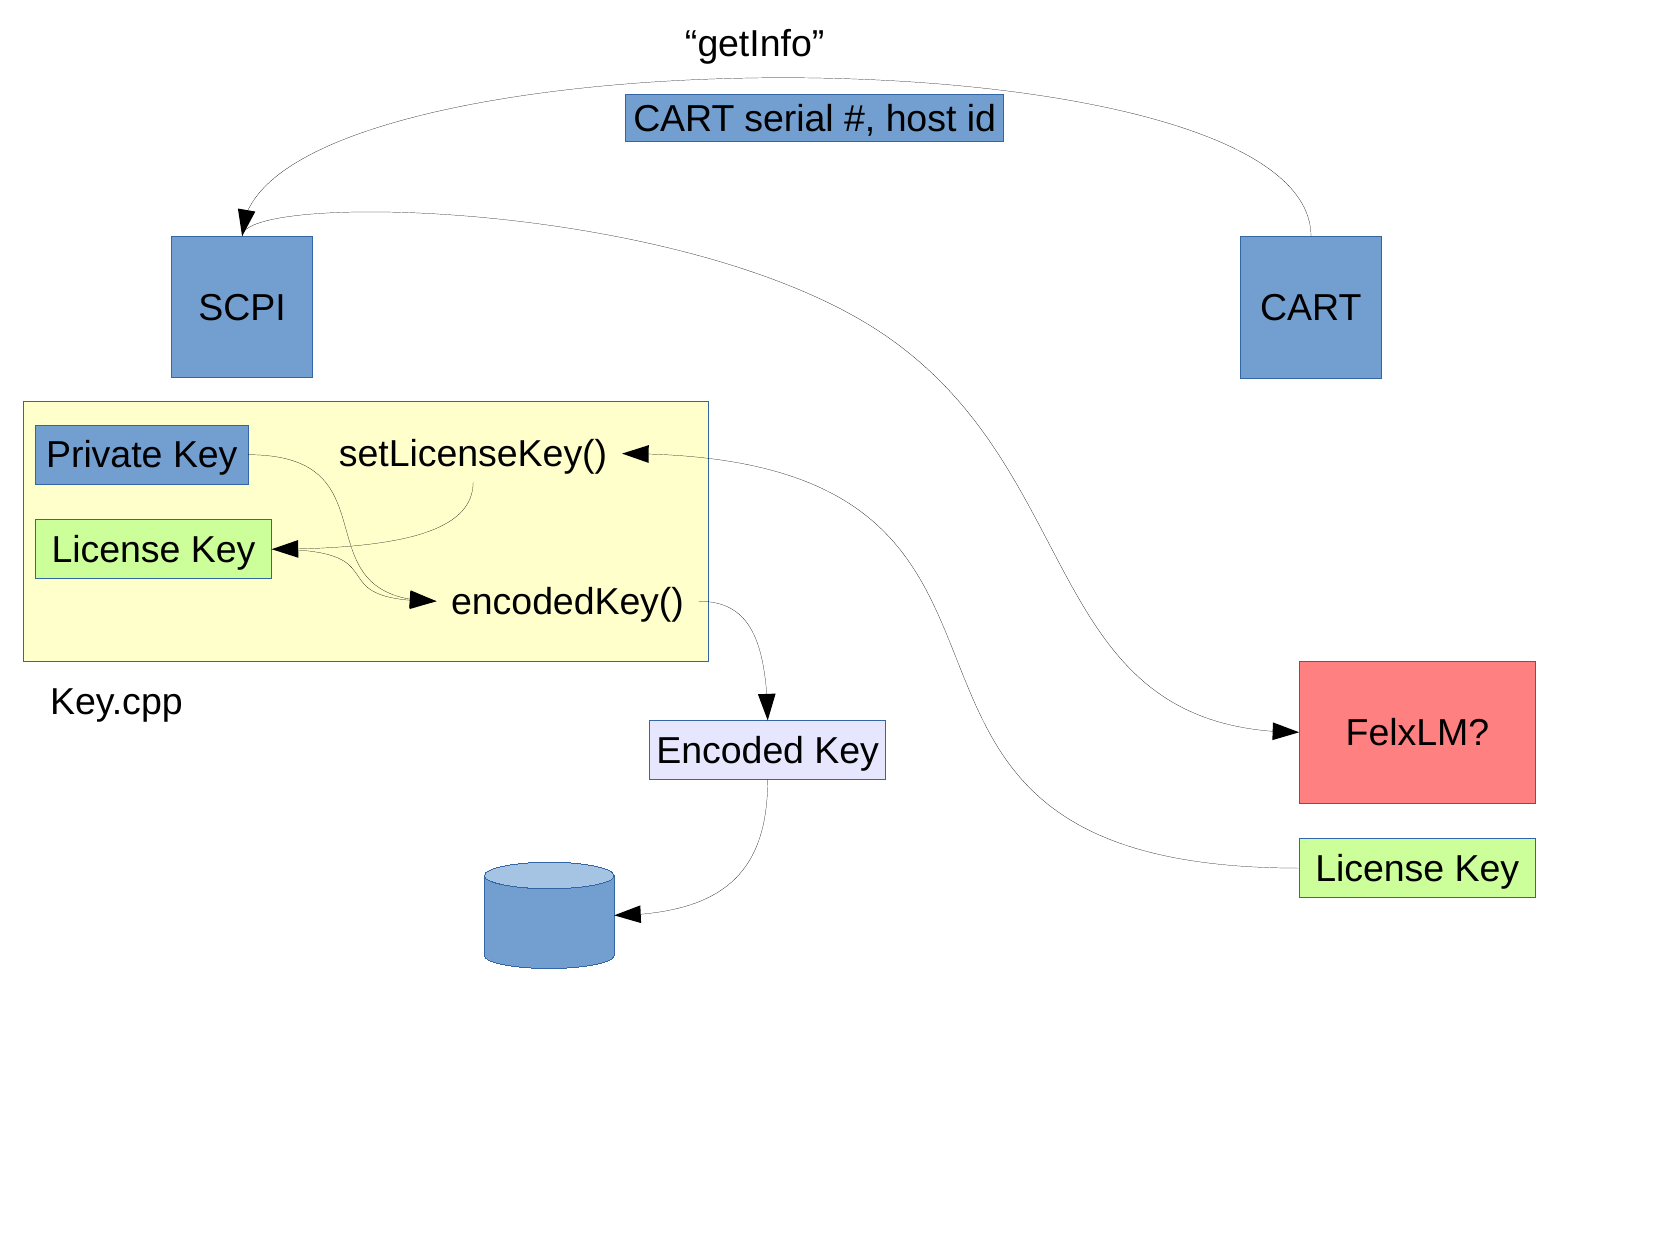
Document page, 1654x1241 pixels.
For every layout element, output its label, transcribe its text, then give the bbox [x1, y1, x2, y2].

text_box License Key [1299, 838, 1536, 898]
text_box “getInfo” [670, 14, 840, 72]
text_box setLicenseKey() [324, 425, 623, 483]
text_box CART [1240, 236, 1382, 379]
text_box Encoded Key [649, 720, 886, 780]
text_box [299, 547, 399, 598]
text_box [484, 876, 615, 969]
text_box SCPI [171, 236, 313, 378]
text_box [352, 455, 709, 601]
text_box Private Key [35, 425, 249, 485]
text_box FelxLM? [1299, 661, 1536, 804]
text_box License Key [35, 519, 272, 579]
text_box encodedKey() [436, 572, 699, 630]
text_box [327, 483, 472, 545]
text_box CART serial #, host id [625, 94, 1004, 142]
text_box [23, 401, 709, 662]
text_box Key.cpp [35, 673, 198, 731]
